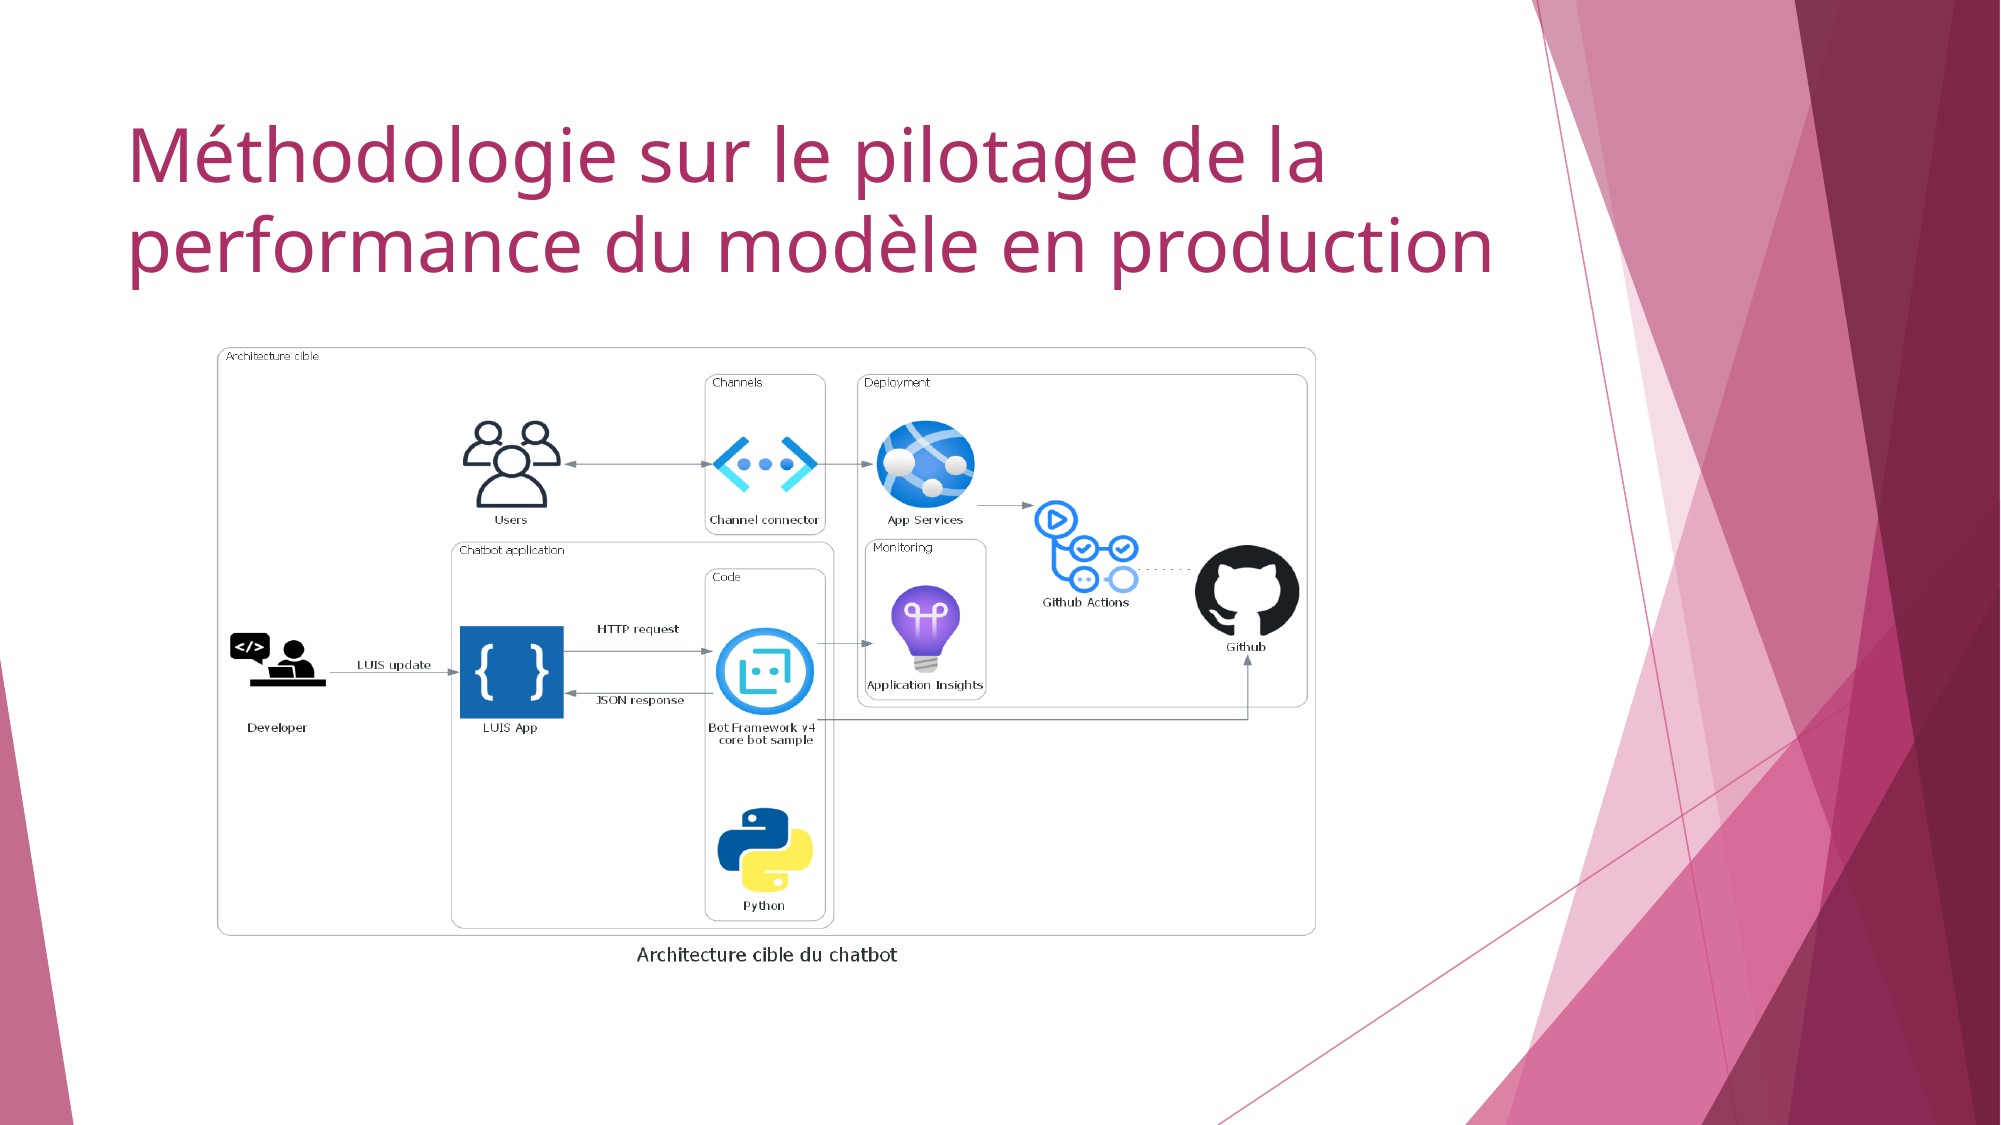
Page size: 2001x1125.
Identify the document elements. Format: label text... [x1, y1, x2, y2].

title Méthodologie sur le pilotage de la performance du modèle en production [111, 99, 1522, 317]
picture [61, 208, 1472, 1102]
